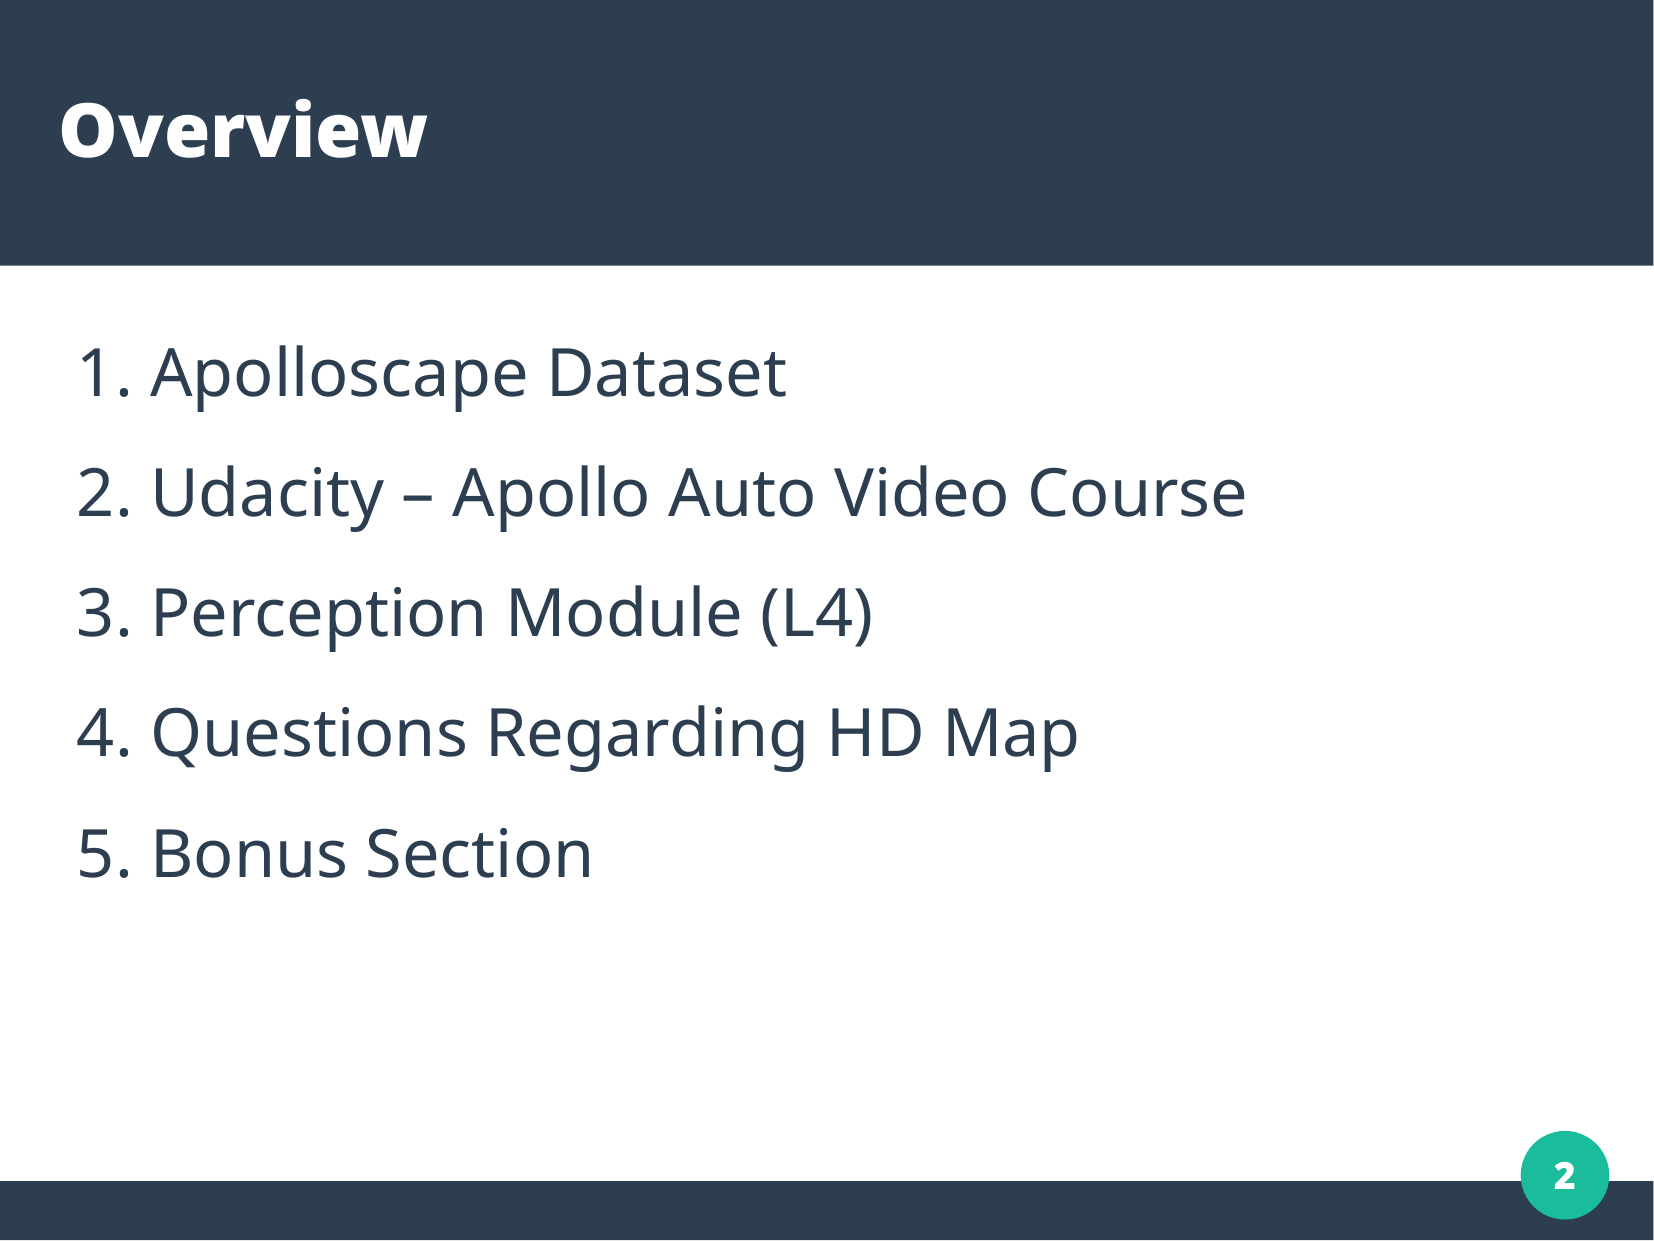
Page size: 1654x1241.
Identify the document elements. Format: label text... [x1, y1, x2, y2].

list Apolloscape Dataset Udacity – Apollo Auto Video Course Perception Module (L4) Questions Regarding HD Map Bonus Section [59, 324, 1595, 1152]
title Overview [59, 49, 1595, 207]
